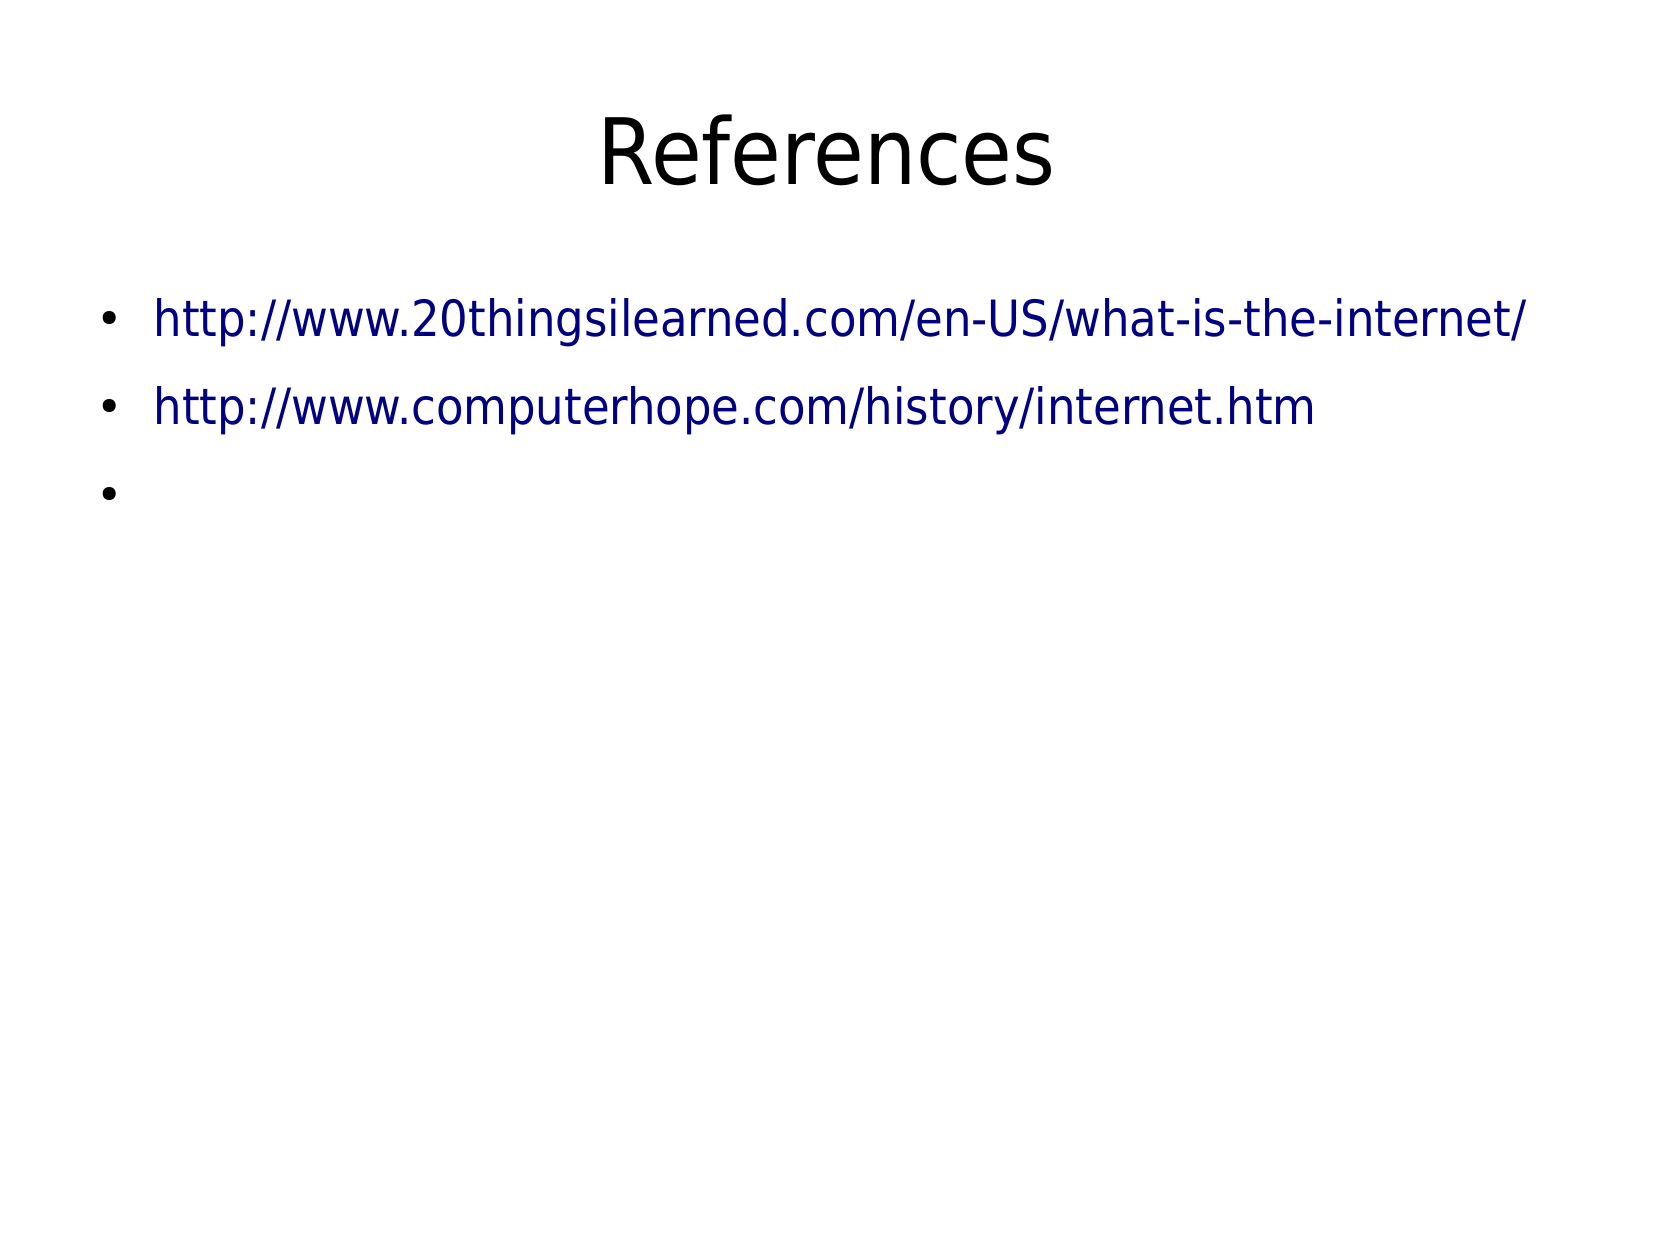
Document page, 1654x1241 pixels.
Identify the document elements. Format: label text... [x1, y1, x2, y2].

title References [82, 49, 1571, 257]
list http://www.20thingsilearned.com/en-US/what-is-the-internet/ http://www.computerhope.com/history/internet.htm [82, 290, 1571, 1010]
